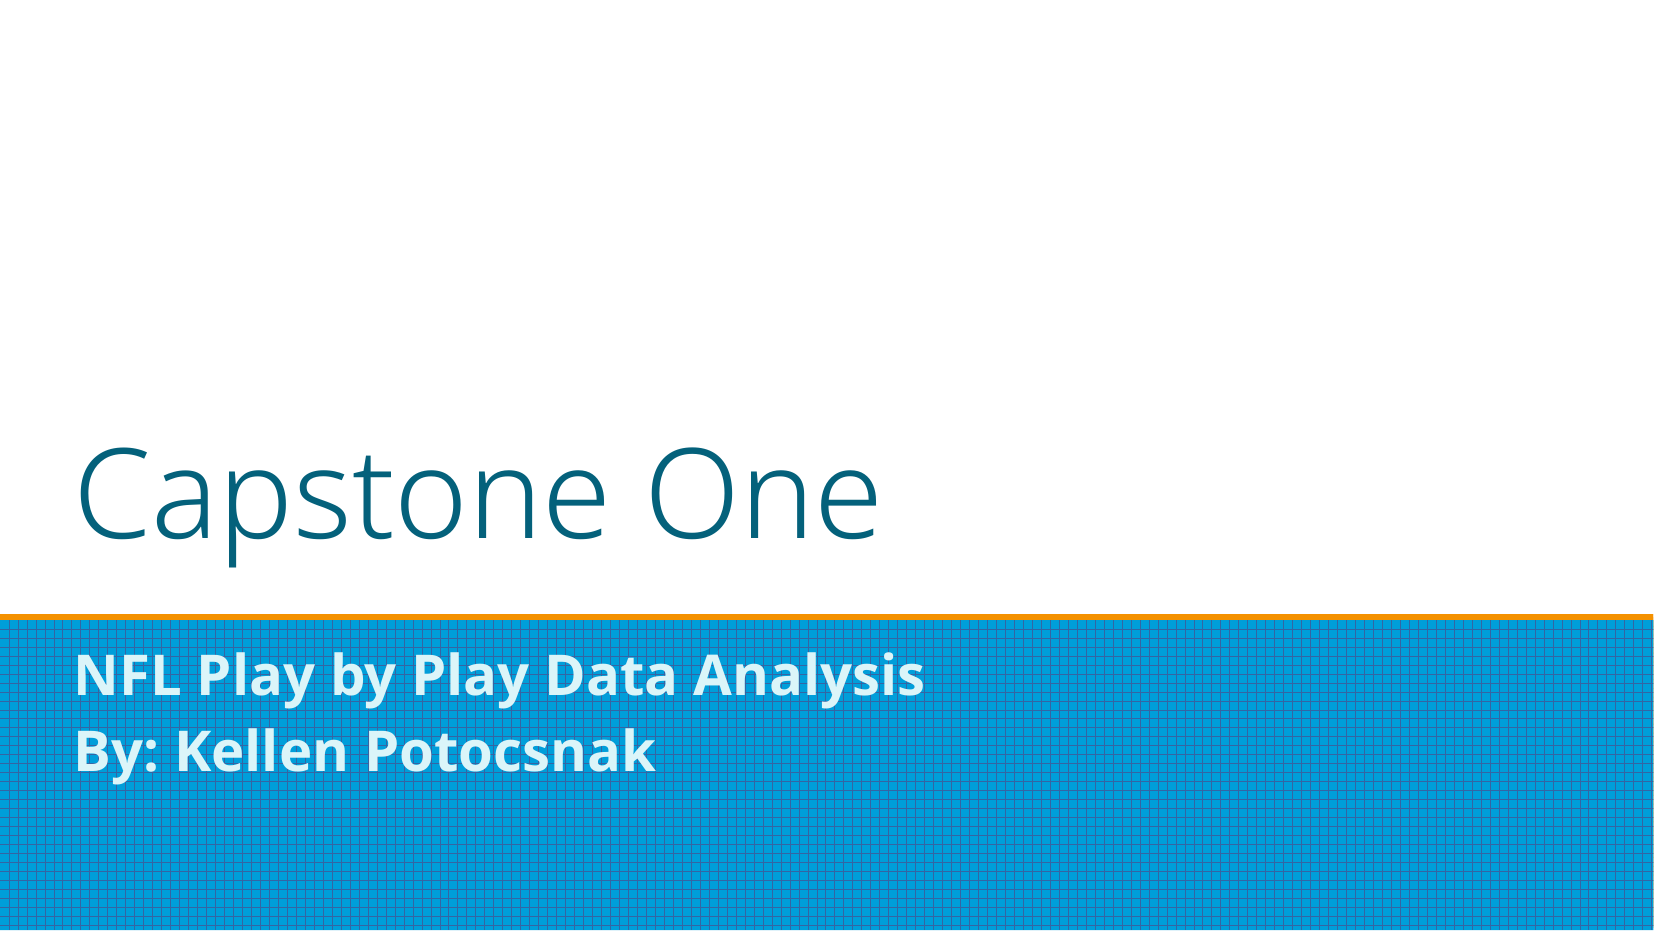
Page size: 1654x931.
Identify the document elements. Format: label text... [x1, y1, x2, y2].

title Capstone One [73, 44, 1551, 576]
subtitle NFL Play by Play Data Analysis By: Kellen Potocsnak [73, 634, 1551, 827]
